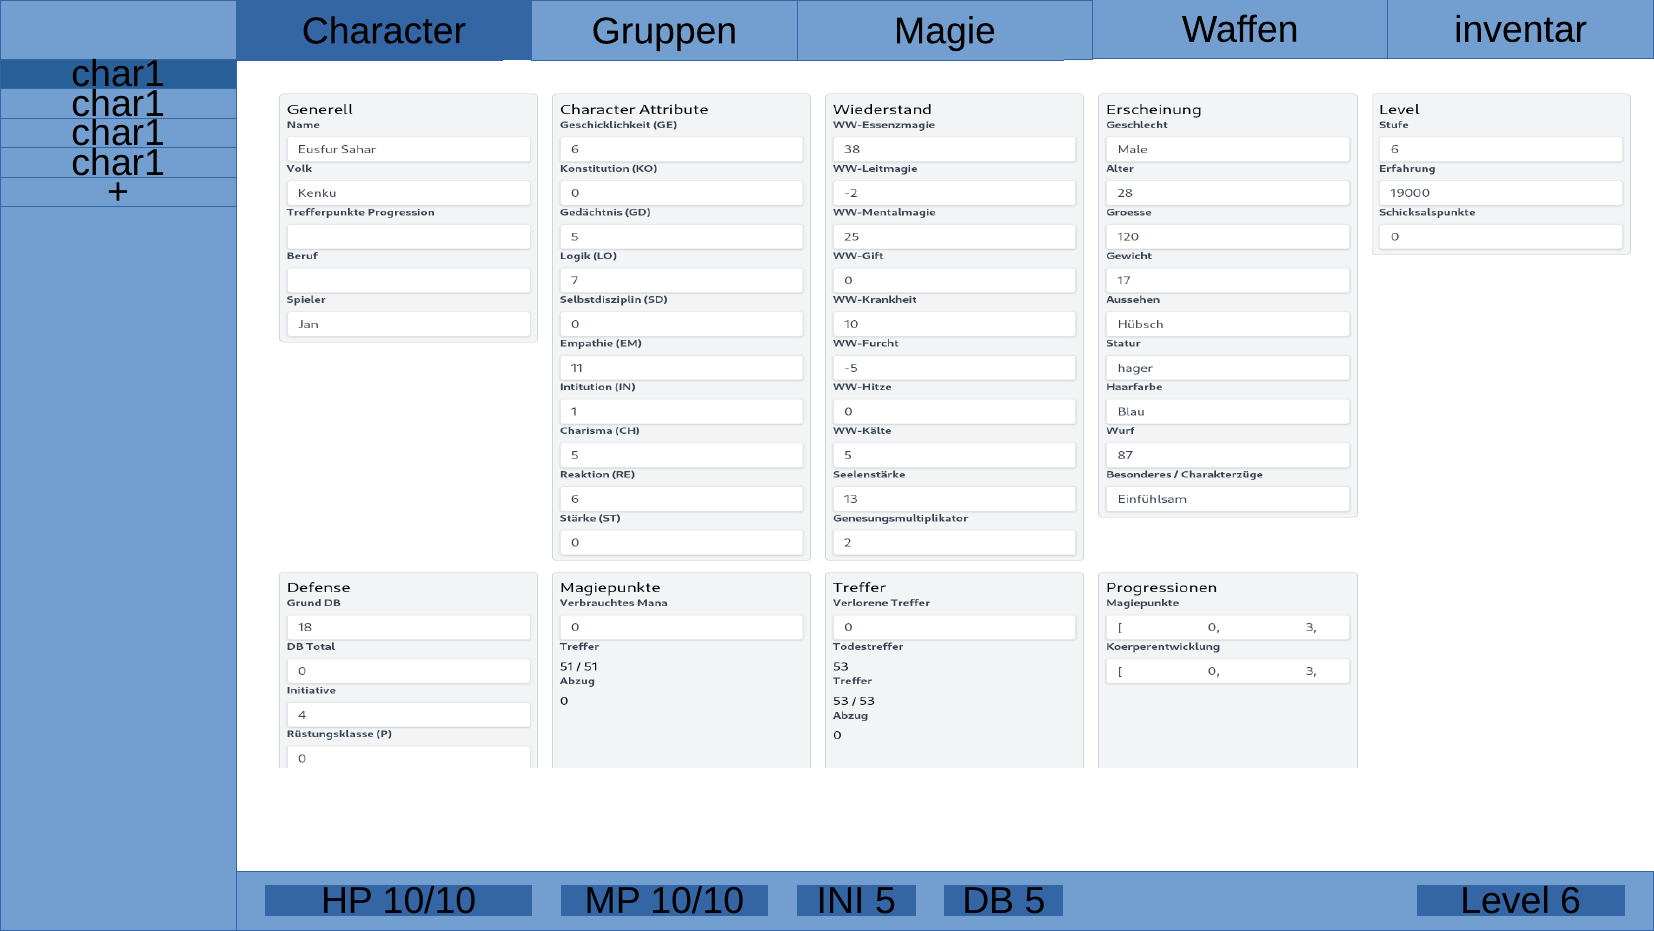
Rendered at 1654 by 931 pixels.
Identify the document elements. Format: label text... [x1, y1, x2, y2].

text_box Gruppen [531, 0, 797, 61]
text_box Magie [797, 0, 1093, 61]
text_box char1 [0, 88, 237, 119]
text_box INI 5 [797, 885, 916, 916]
text_box Waffen [1092, 0, 1387, 59]
text_box HP 10/10 [265, 885, 532, 916]
text_box char1 [0, 119, 237, 147]
text_box Level 6 [1417, 885, 1625, 916]
text_box + [0, 177, 237, 207]
text_box char1 [0, 147, 237, 177]
text_box char1 [0, 59, 237, 88]
text_box [0, 207, 1654, 931]
text_box Character [236, 0, 531, 61]
text_box MP 10/10 [561, 885, 768, 916]
text_box DB 5 [944, 885, 1063, 916]
picture [265, 88, 1638, 768]
text_box [0, 0, 236, 59]
text_box inventar [1387, 0, 1654, 59]
